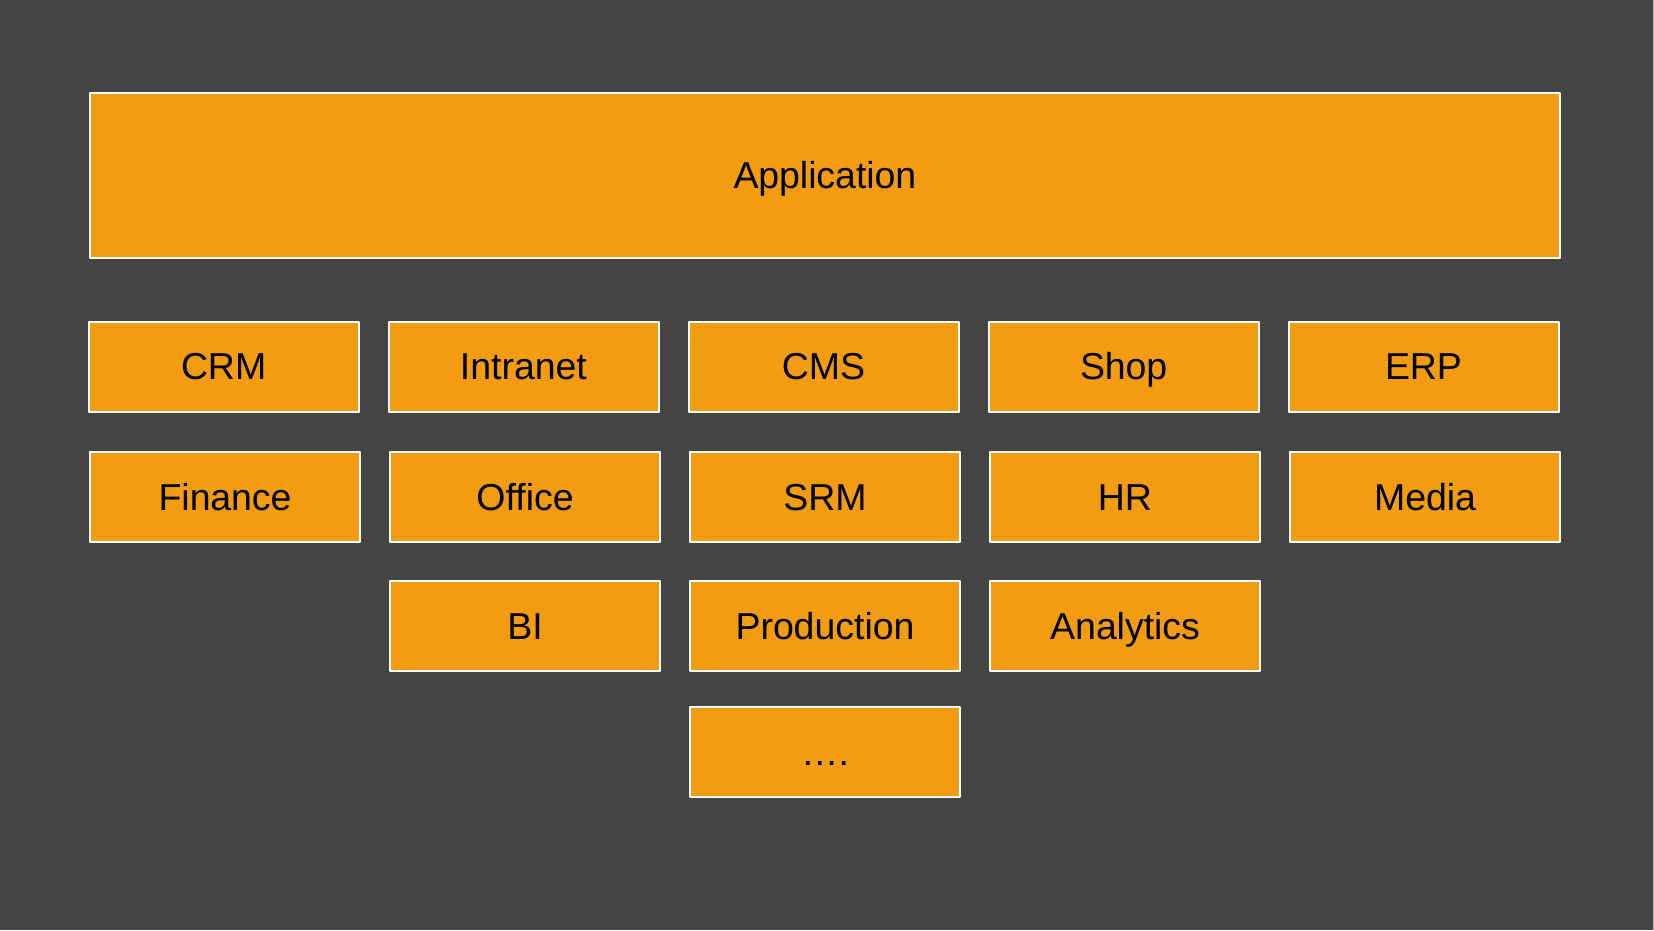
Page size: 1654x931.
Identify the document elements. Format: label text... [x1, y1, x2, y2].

text_box Analytics [990, 581, 1261, 672]
text_box CMS [688, 321, 959, 412]
text_box Application [90, 93, 1561, 259]
text_box CRM [88, 321, 359, 412]
text_box …. [690, 707, 961, 798]
text_box Intranet [388, 321, 659, 412]
text_box Office [390, 452, 661, 543]
text_box BI [390, 581, 661, 672]
text_box Production [690, 581, 961, 672]
text_box SRM [690, 452, 961, 543]
text_box Shop [988, 321, 1259, 412]
text_box Finance [90, 452, 361, 543]
text_box ERP [1288, 321, 1559, 412]
text_box Media [1290, 452, 1561, 543]
text_box HR [990, 452, 1261, 543]
